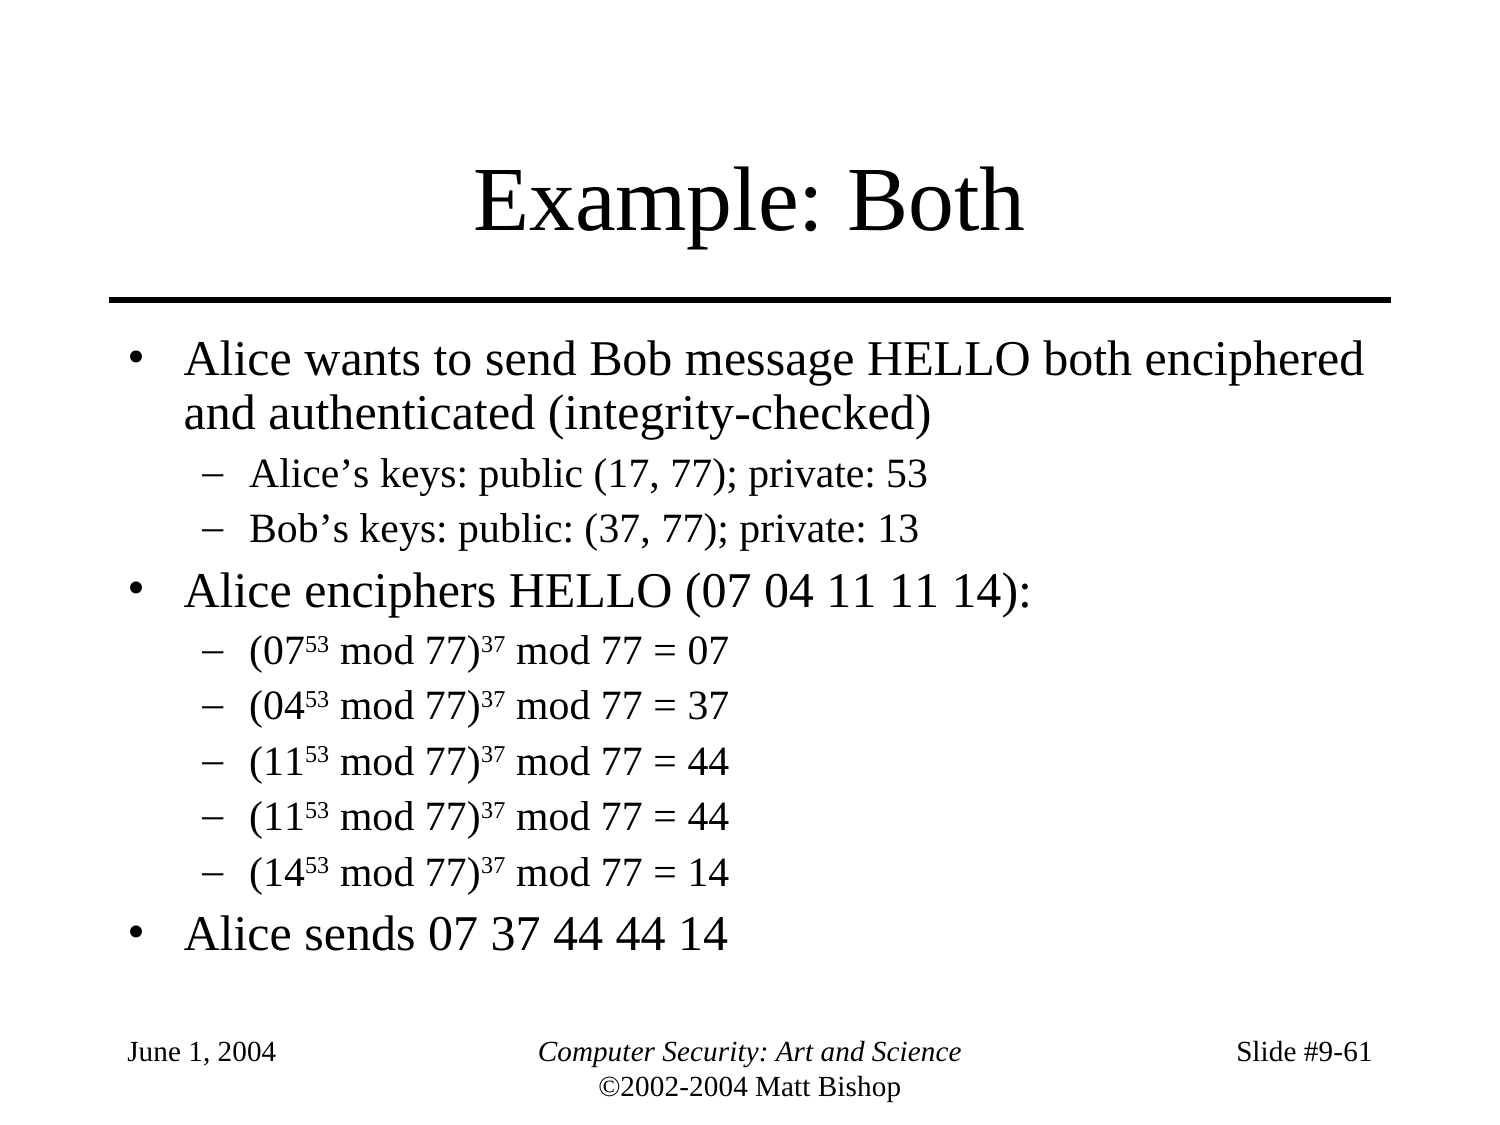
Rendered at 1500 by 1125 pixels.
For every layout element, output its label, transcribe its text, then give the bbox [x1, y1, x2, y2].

title Example: Both [112, 99, 1388, 288]
list Alice wants to send Bob message HELLO both enciphered and authenticated (integrity-checked) Alice’s keys: public (17, 77); private: 53 Bob’s keys: public: (37, 77); private: 13 Alice enciphers HELLO (07 04 11 11 14): (0753 mod 77)37 mod 77 = 07 (0453 mod 77)37 mod 77 = 37 (1153 mod 77)37 mod 77 = 44 (1153 mod 77)37 mod 77 = 44 (1453 mod 77)37 mod 77 = 14 Alice sends 07 37 44 44 14 [112, 324, 1388, 1000]
